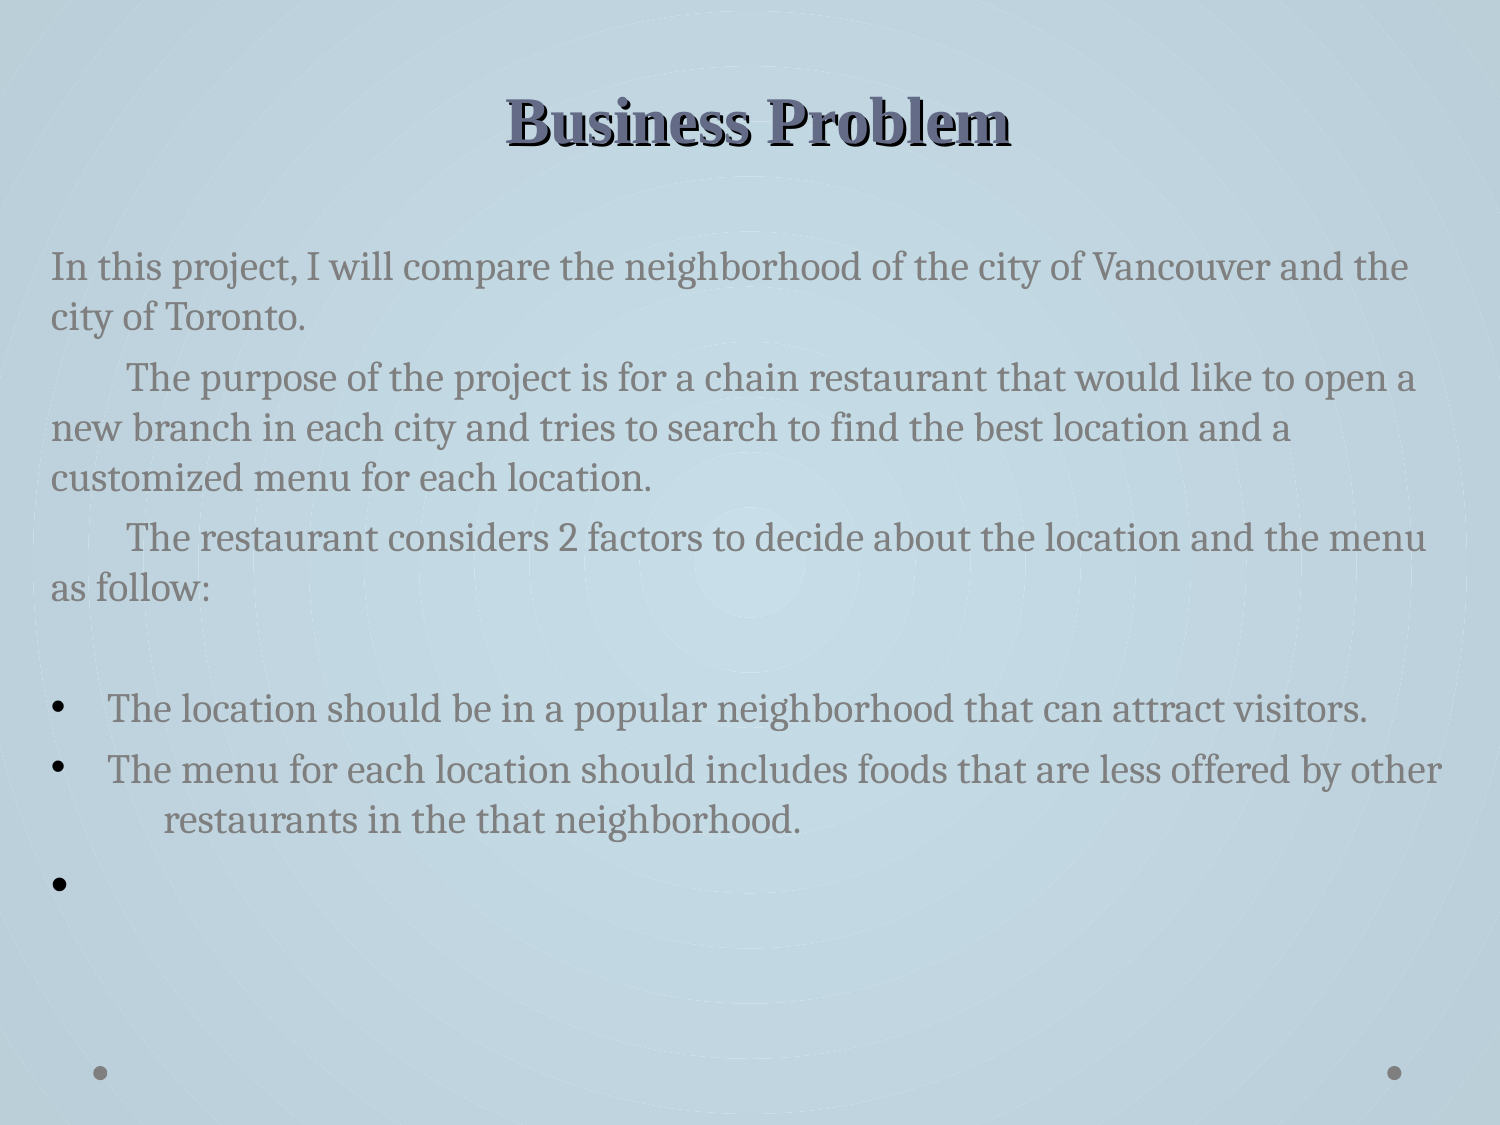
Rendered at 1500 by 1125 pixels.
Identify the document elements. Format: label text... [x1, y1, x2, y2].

title Business Problem [75, 0, 1426, 164]
list In this project, I will compare the neighborhood of the city of Vancouver and the city of Toronto. The purpose of the project is for a chain restaurant that would like to open a new branch in each city and tries to search to find the best location and a customized menu for each location. The restaurant considers 2 factors to decide about the location and the menu as follow: The location should be in a popular neighborhood that can attract visitors. The menu for each location should includes foods that are less offered by other restaurants in the that neighborhood. [35, 231, 1478, 896]
